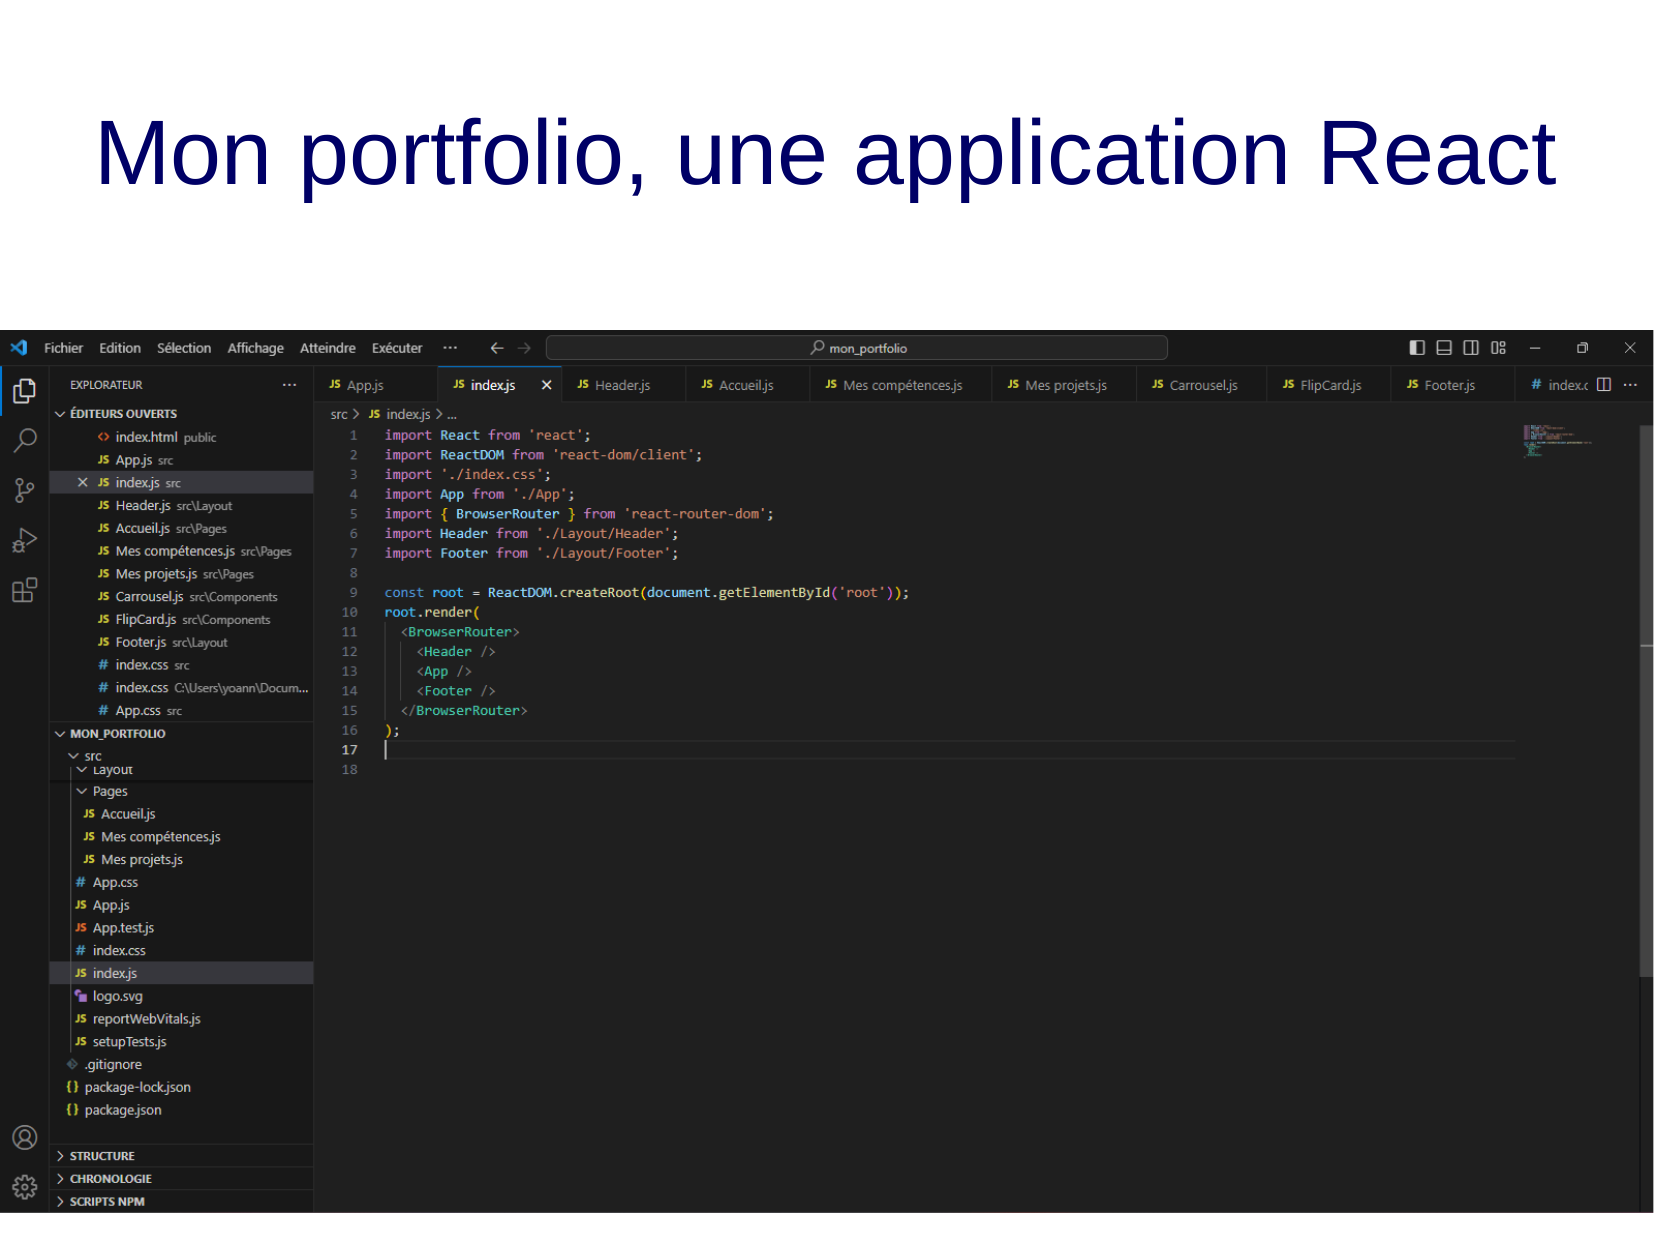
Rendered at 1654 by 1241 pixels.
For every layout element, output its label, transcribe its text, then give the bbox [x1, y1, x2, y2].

title Mon portfolio, une application React [82, 49, 1571, 257]
picture [0, 330, 1654, 1213]
